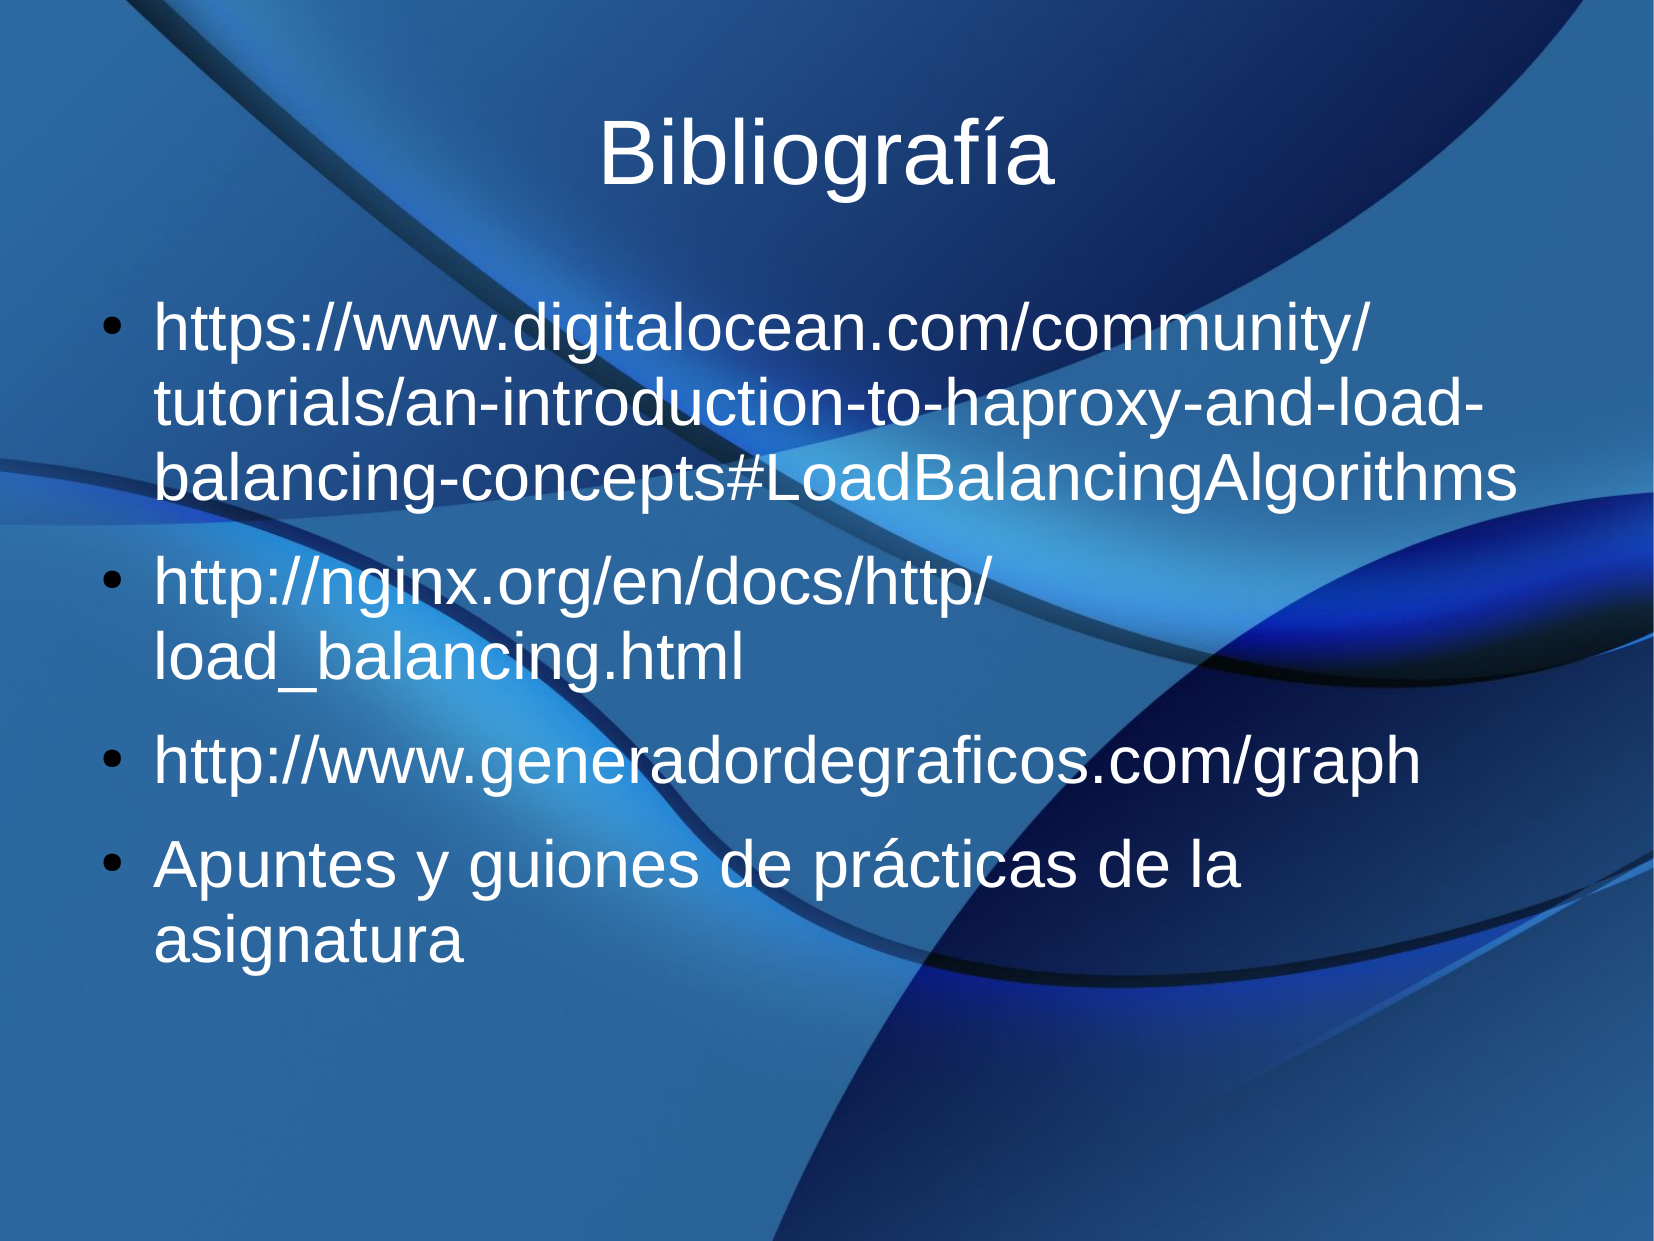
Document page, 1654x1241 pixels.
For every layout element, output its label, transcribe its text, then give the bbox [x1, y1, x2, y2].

picture [0, 0, 1654, 1241]
list https://www.digitalocean.com/community/tutorials/an-introduction-to-haproxy-and-load-balancing-concepts#LoadBalancingAlgorithms http://nginx.org/en/docs/http/load_balancing.html http://www.generadordegraficos.com/graph Apuntes y guiones de prácticas de la asignatura [82, 290, 1571, 1109]
title Bibliografía [82, 49, 1571, 257]
